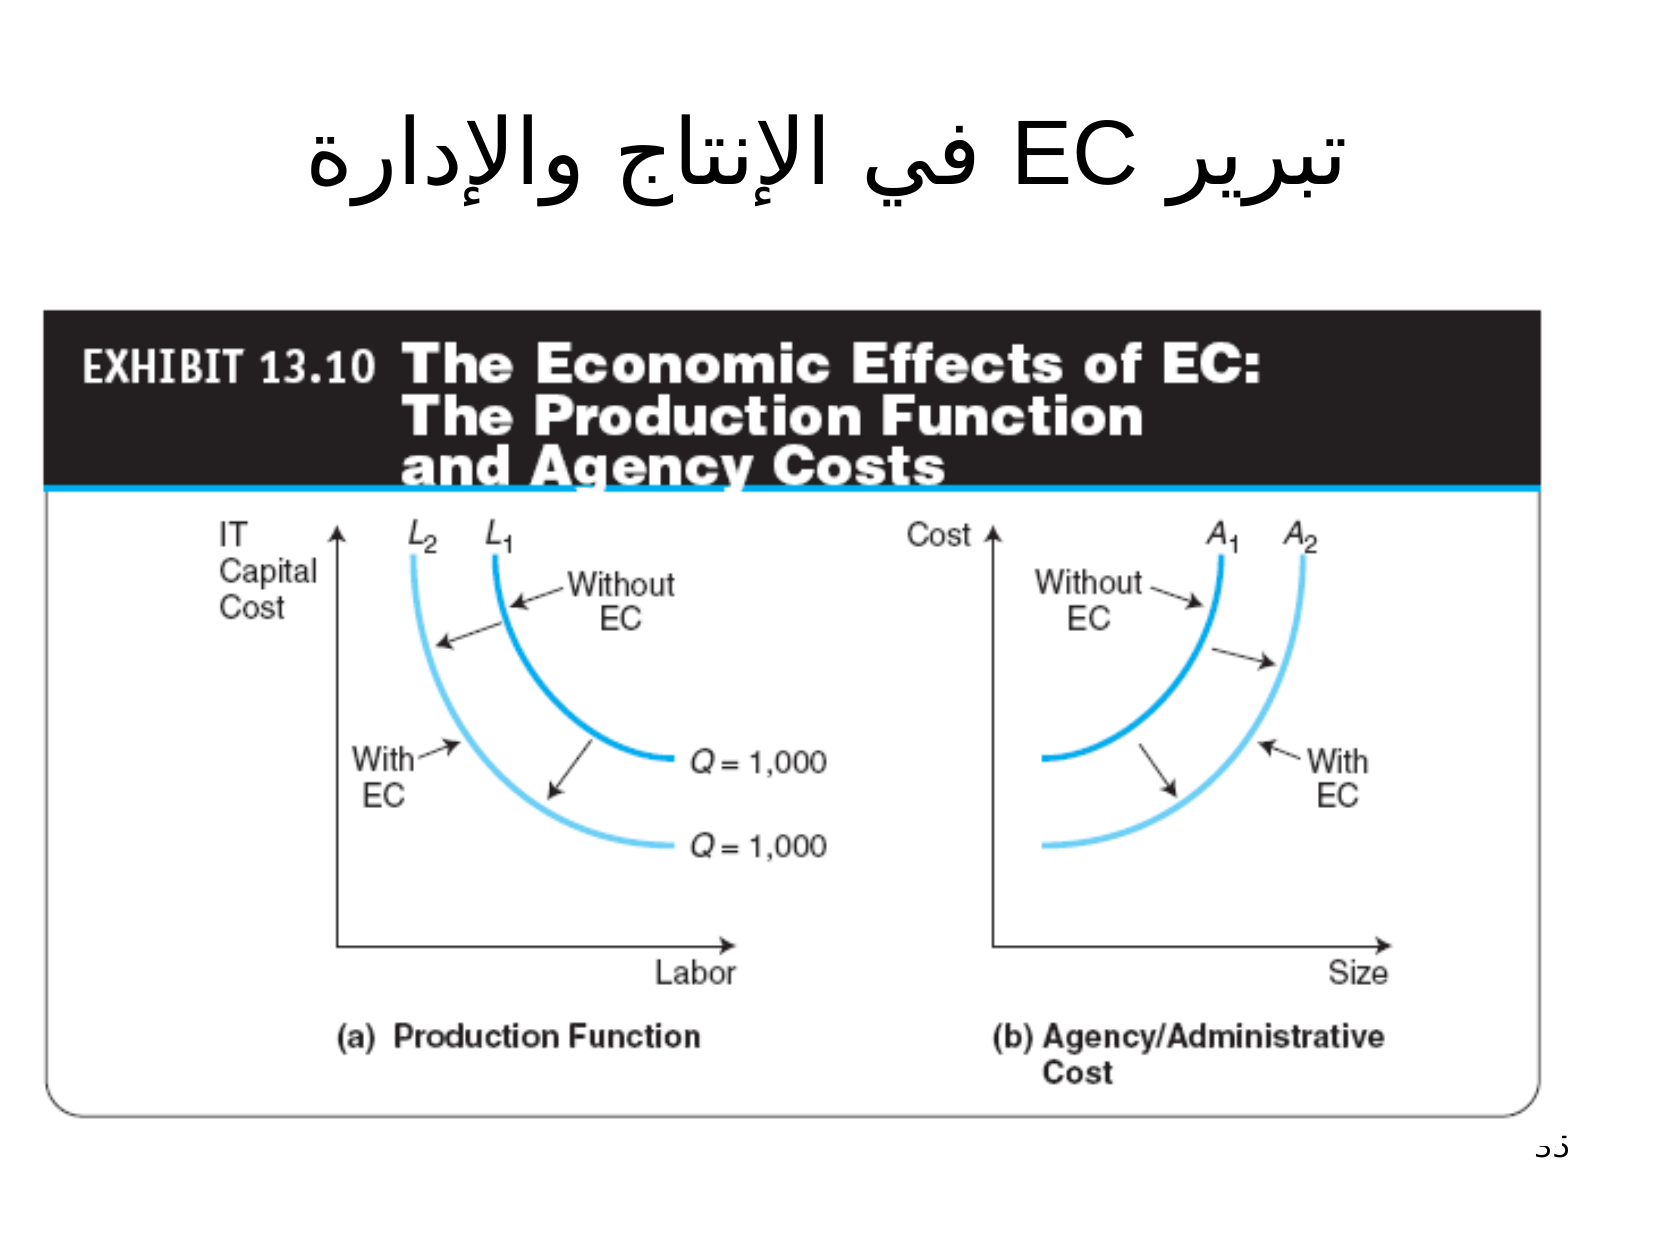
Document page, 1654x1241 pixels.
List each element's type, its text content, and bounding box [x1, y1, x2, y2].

picture [35, 295, 1562, 1146]
title تبرير EC في الإنتاج والإدارة [82, 49, 1571, 257]
